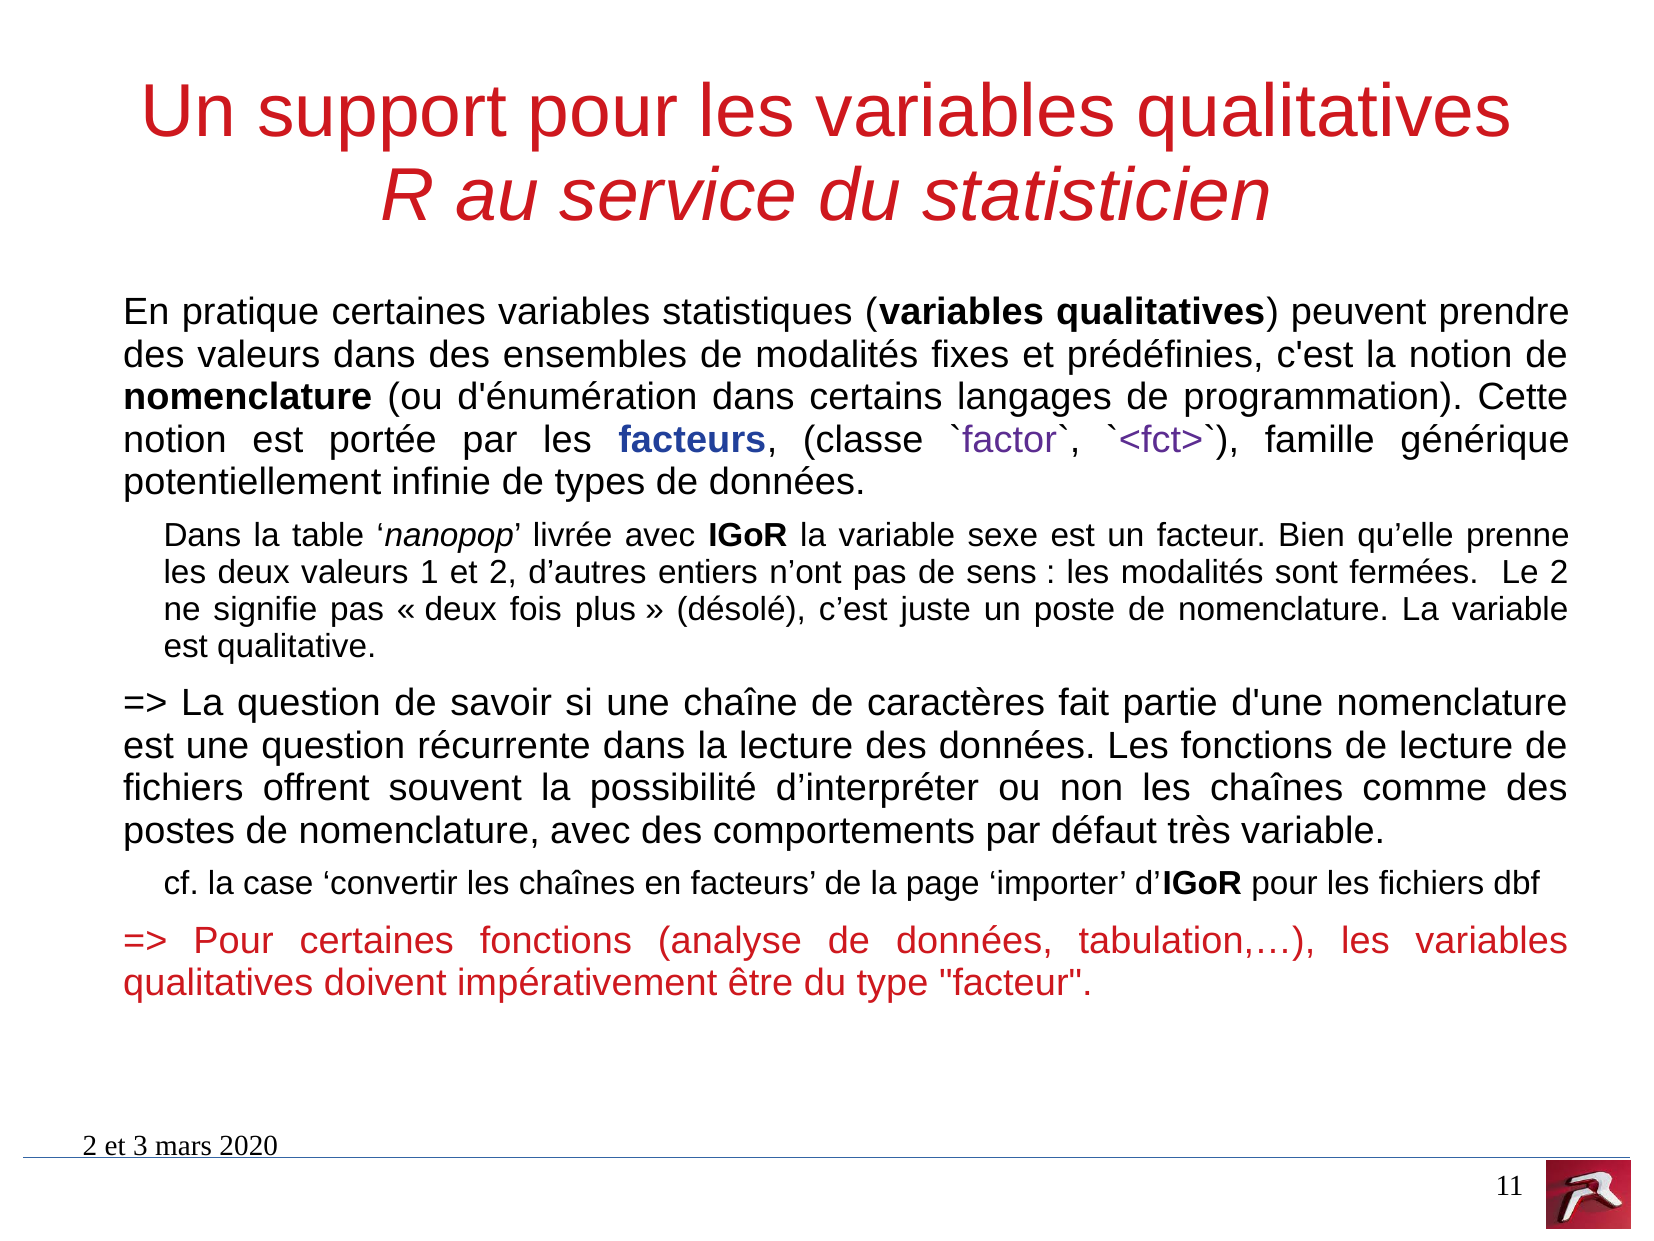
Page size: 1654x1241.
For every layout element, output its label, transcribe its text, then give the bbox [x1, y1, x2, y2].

list En pratique certaines variables statistiques (variables qualitatives) peuvent prendre des valeurs dans des ensembles de modalités fixes et prédéfinies, c'est la notion de nomenclature (ou d'énumération dans certains langages de programmation). Cette notion est portée par les facteurs, (classe `factor`, `<fct>`), famille générique potentiellement infinie de types de données. Dans la table ‘nanopop’ livrée avec IGoR la variable sexe est un facteur. Bien qu’elle prenne les deux valeurs 1 et 2, d’autres entiers n’ont pas de sens : les modalités sont fermées. Le 2 ne signifie pas « deux fois plus » (désolé), c’est juste un poste de nomenclature. La variable est qualitative. => La question de savoir si une chaîne de caractères fait partie d'une nomenclature est une question récurrente dans la lecture des données. Les fonctions de lecture de fichiers offrent souvent la possibilité d’interpréter ou non les chaînes comme des postes de nomenclature, avec des comportements par défaut très variable. cf. la case ‘convertir les chaînes en facteurs’ de la page ‘importer’ d’IGoR pour les fichiers dbf => Pour certaines fonctions (analyse de données, tabulation,…), les variables qualitatives doivent impérativement être du type "facteur". [82, 290, 1571, 1010]
picture [1546, 1160, 1631, 1229]
title Un support pour les variables qualitatives R au service du statisticien [82, 49, 1571, 257]
